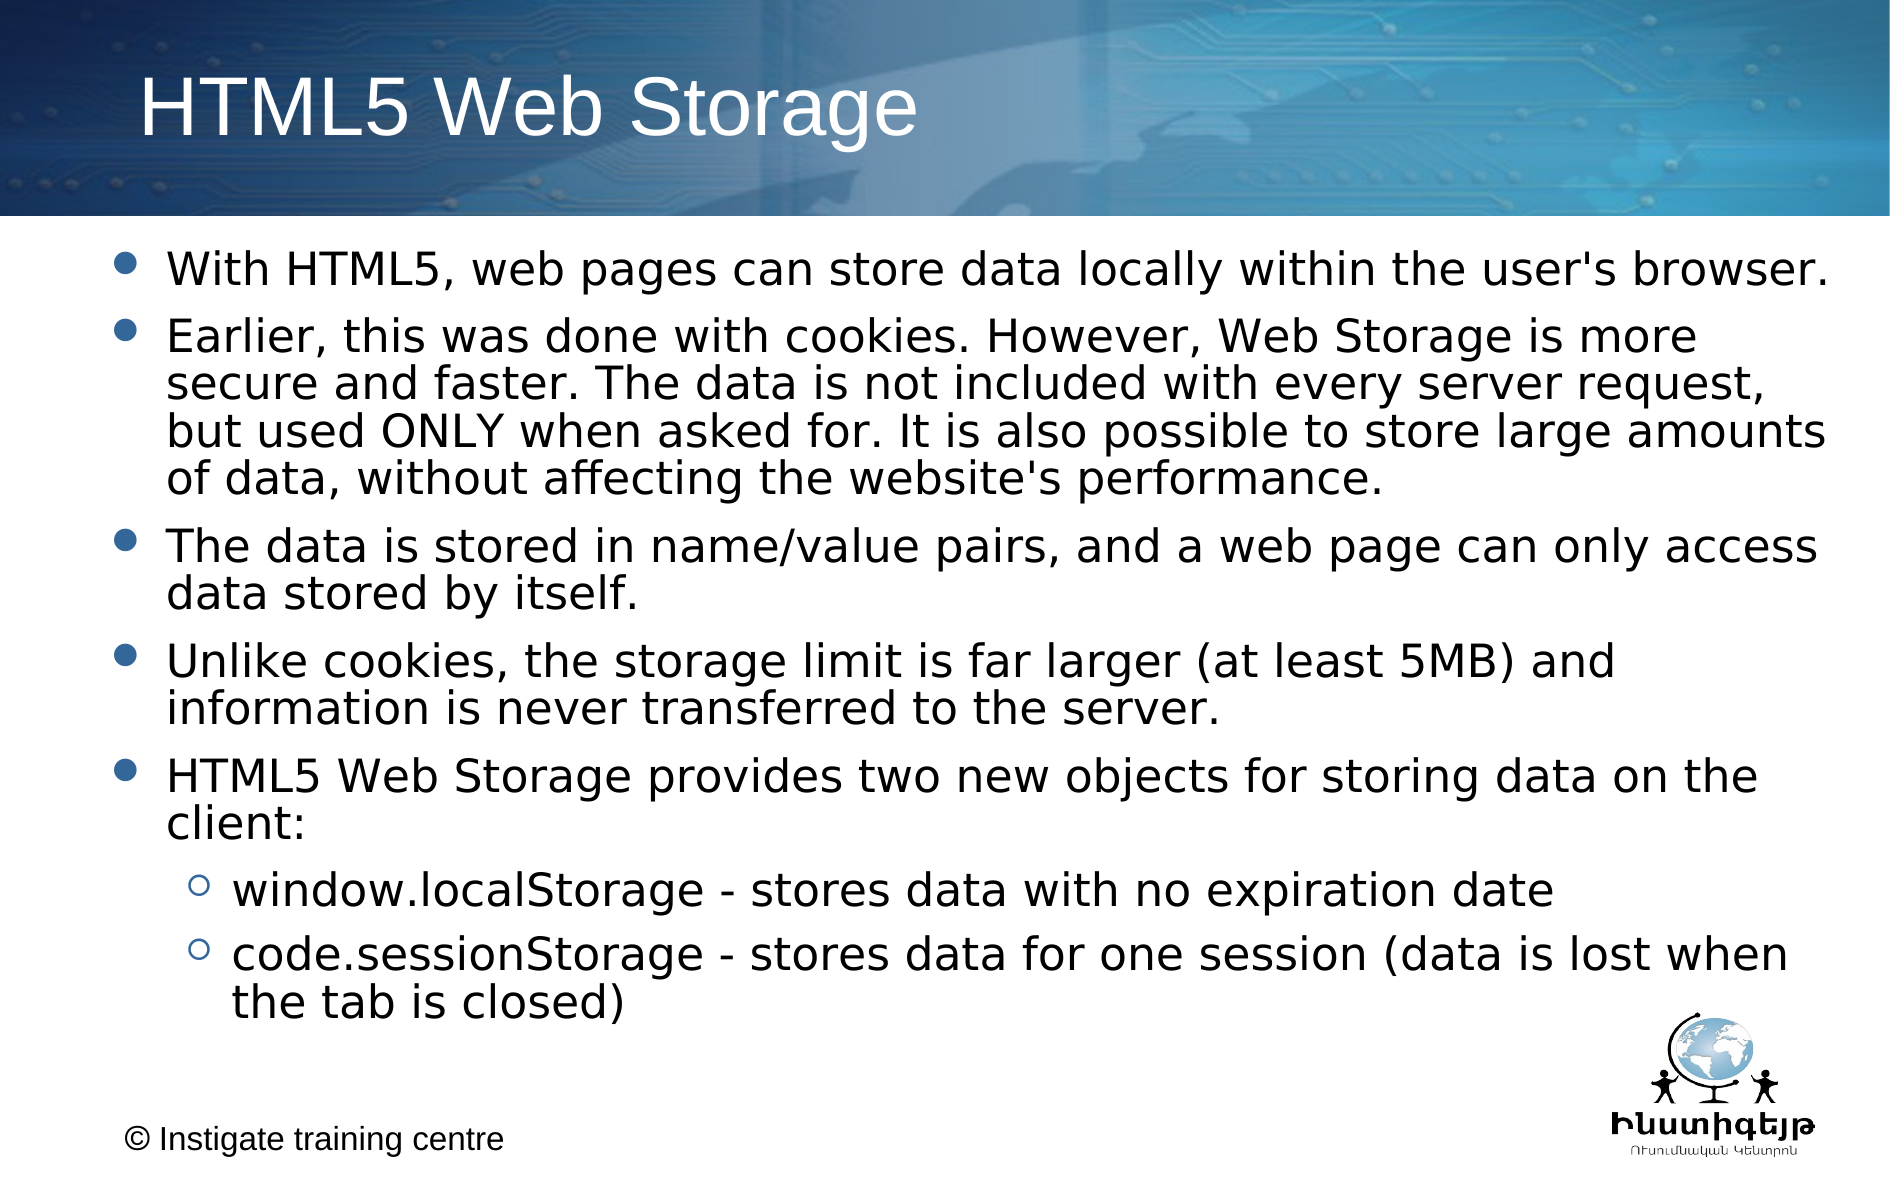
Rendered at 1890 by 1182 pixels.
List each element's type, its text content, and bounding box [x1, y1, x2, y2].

text_box HTML5 Web Storage [138, 82, 1801, 87]
picture [0, 0, 1890, 216]
list With HTML5, web pages can store data locally within the user's browser. Earlier, this was done with cookies. However, Web Storage is more secure and faster. The data is not included with every server request, but used ONLY when asked for. It is also possible to store large amounts of data, without affecting the website's performance. The data is stored in name/value pairs, and a web page can only access data stored by itself. Unlike cookies, the storage limit is far larger (at least 5MB) and information is never transferred to the server. HTML5 Web Storage provides two new objects for storing data on the client: window.localStorage - stores data with no expiration date code.sessionStorage - stores data for one session (data is lost when the tab is closed) [110, 247, 1838, 274]
picture [1612, 1012, 1815, 1157]
